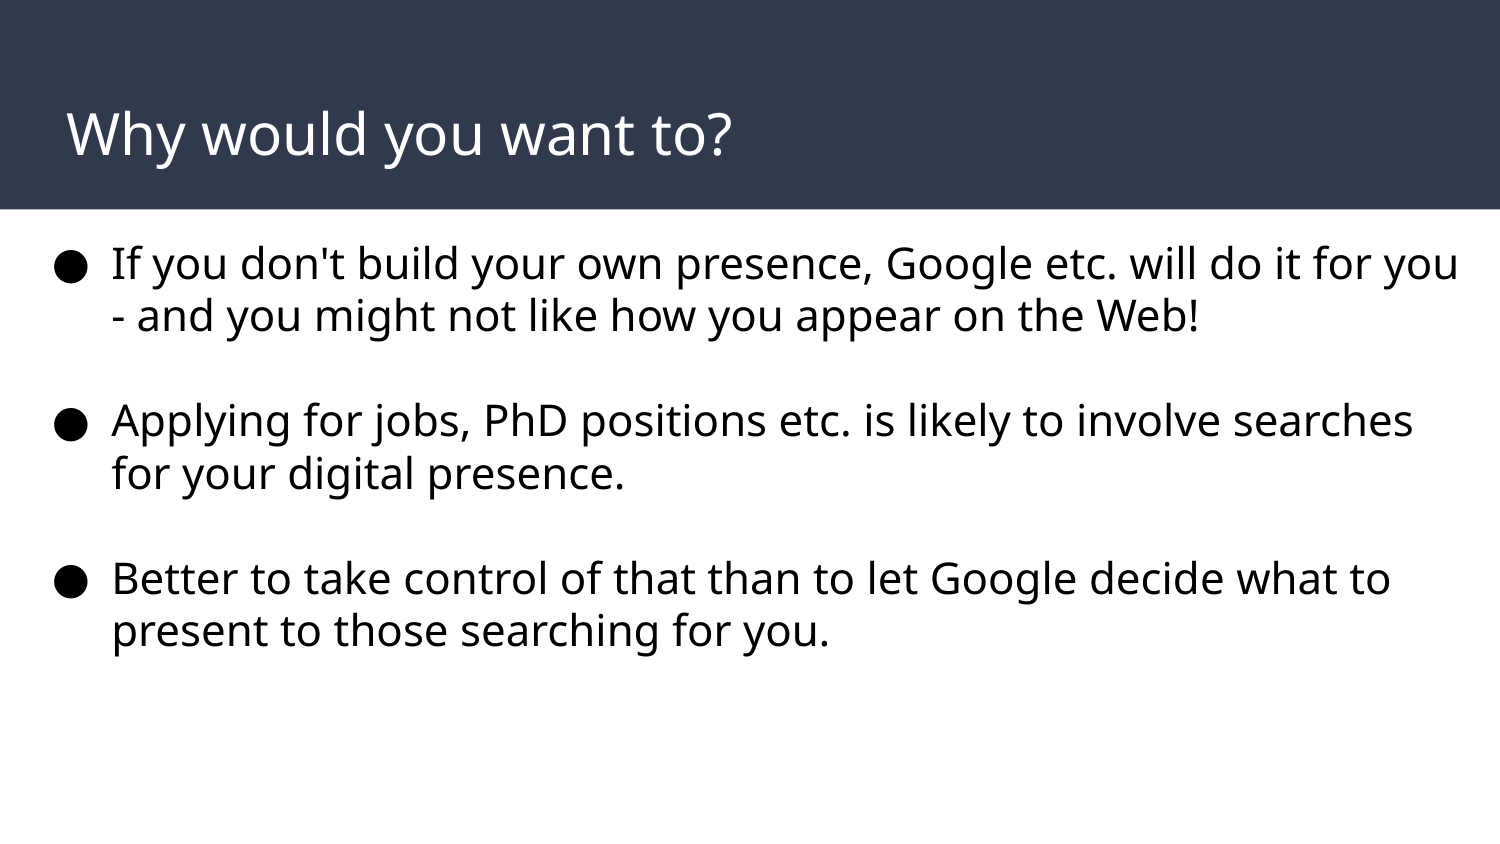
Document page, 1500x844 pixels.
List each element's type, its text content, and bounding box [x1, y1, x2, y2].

text_box If you don't build your own presence, Google etc. will do it for you - and you might not like how you appear on the Web! Applying for jobs, PhD positions etc. is likely to involve searches for your digital presence. Better to take control of that than to let Google decide what to present to those searching for you. [21, 220, 1483, 824]
title Why would you want to? [51, 82, 1449, 185]
